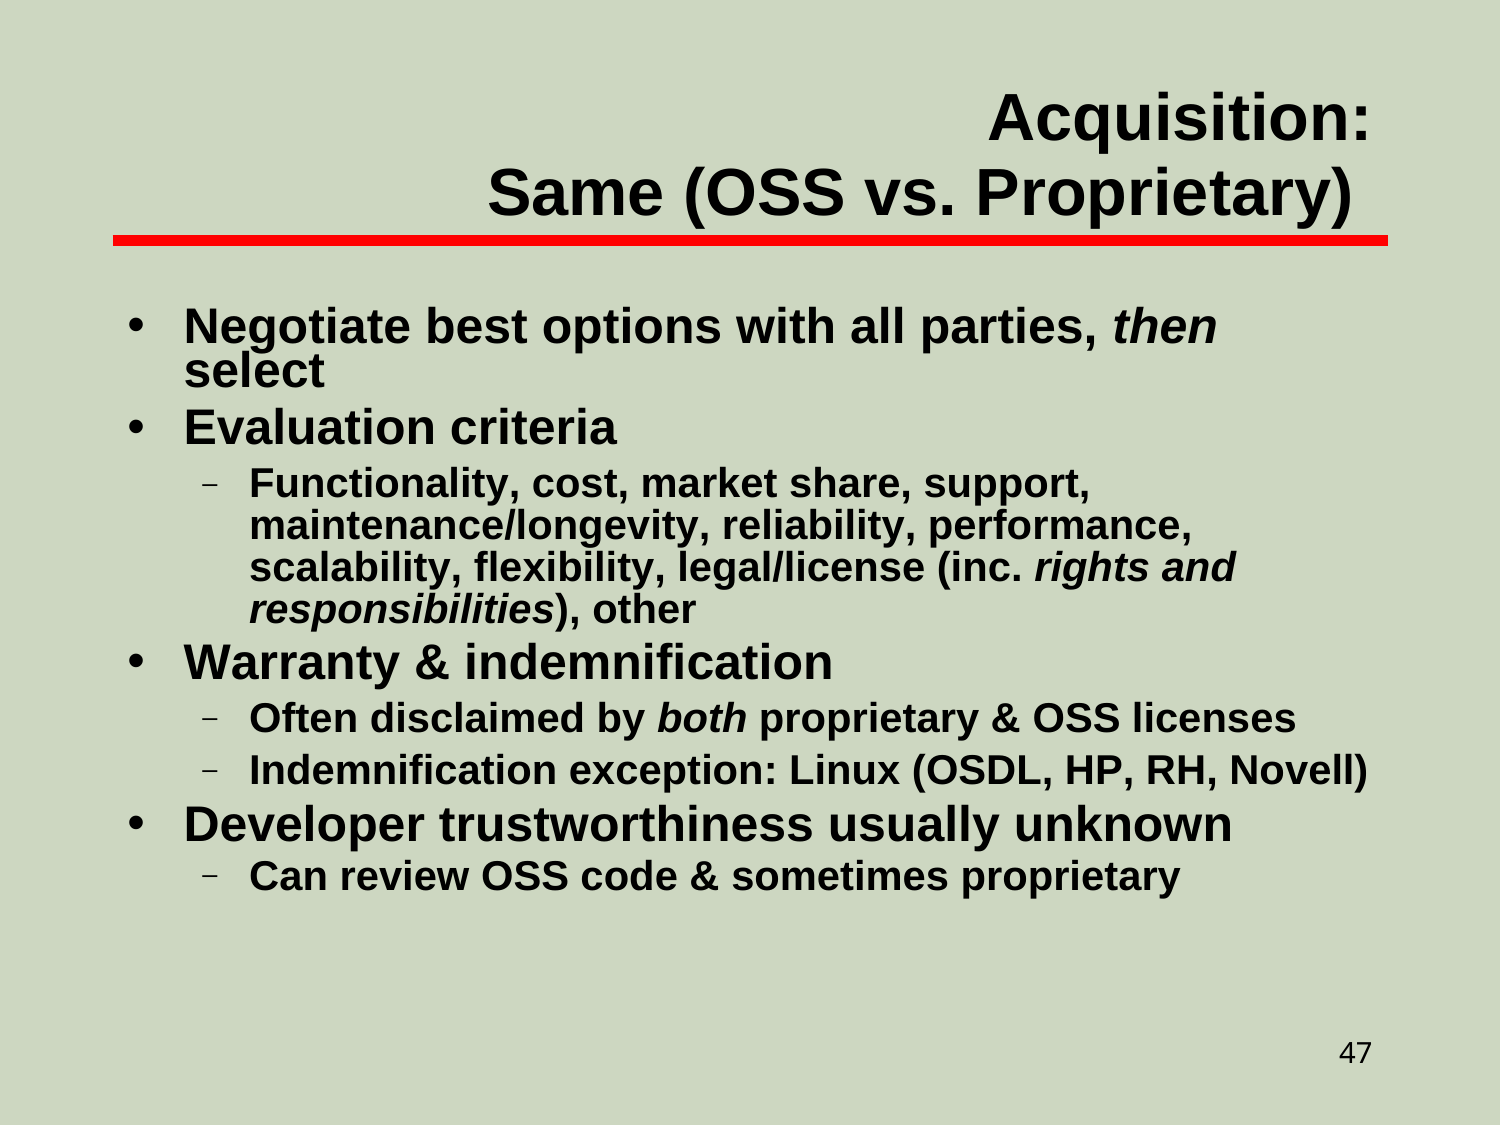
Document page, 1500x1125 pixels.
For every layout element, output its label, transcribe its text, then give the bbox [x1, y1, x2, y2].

title Acquisition: Same (OSS vs. Proprietary) [337, 72, 1388, 238]
list Negotiate best options with all parties, then select Evaluation criteria Functionality, cost, market share, support, maintenance/longevity, reliability, performance, scalability, flexibility, legal/license (inc. rights and responsibilities), other Warranty & indemnification Often disclaimed by both proprietary & OSS licenses Indemnification exception: Linux (OSDL, HP, RH, Novell) Developer trustworthiness usually unknown Can review OSS code & sometimes proprietary [112, 299, 1388, 1088]
